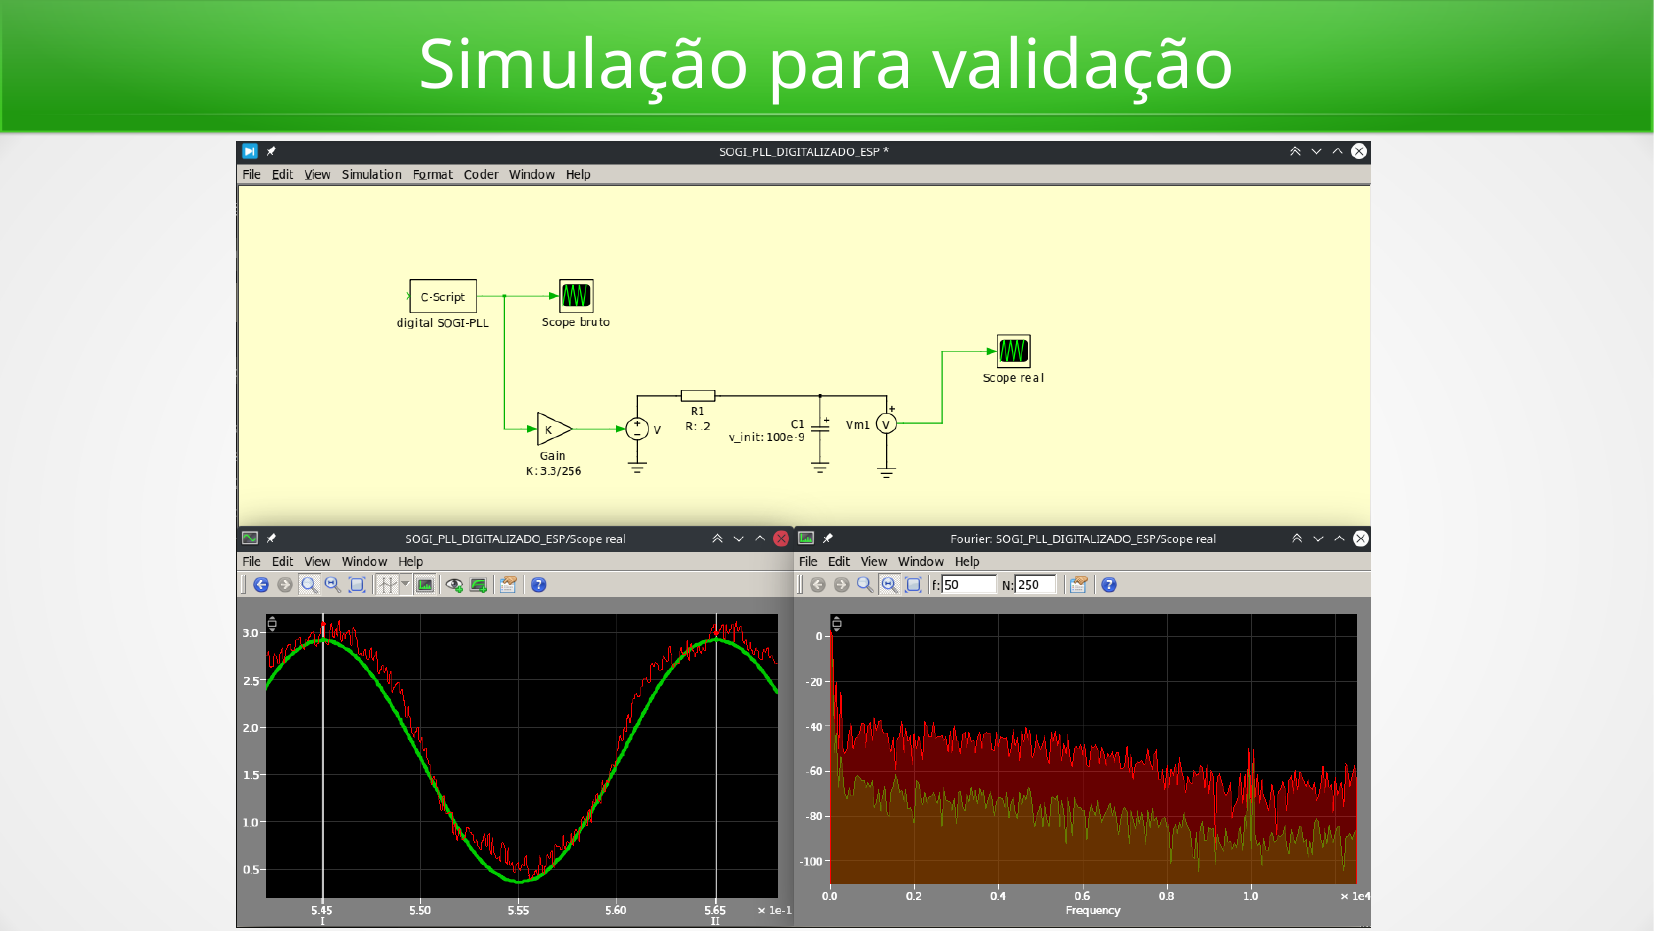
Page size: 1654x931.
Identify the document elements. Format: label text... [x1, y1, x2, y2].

picture [0, 0, 1654, 931]
title Simulação para validação [82, 8, 1571, 116]
